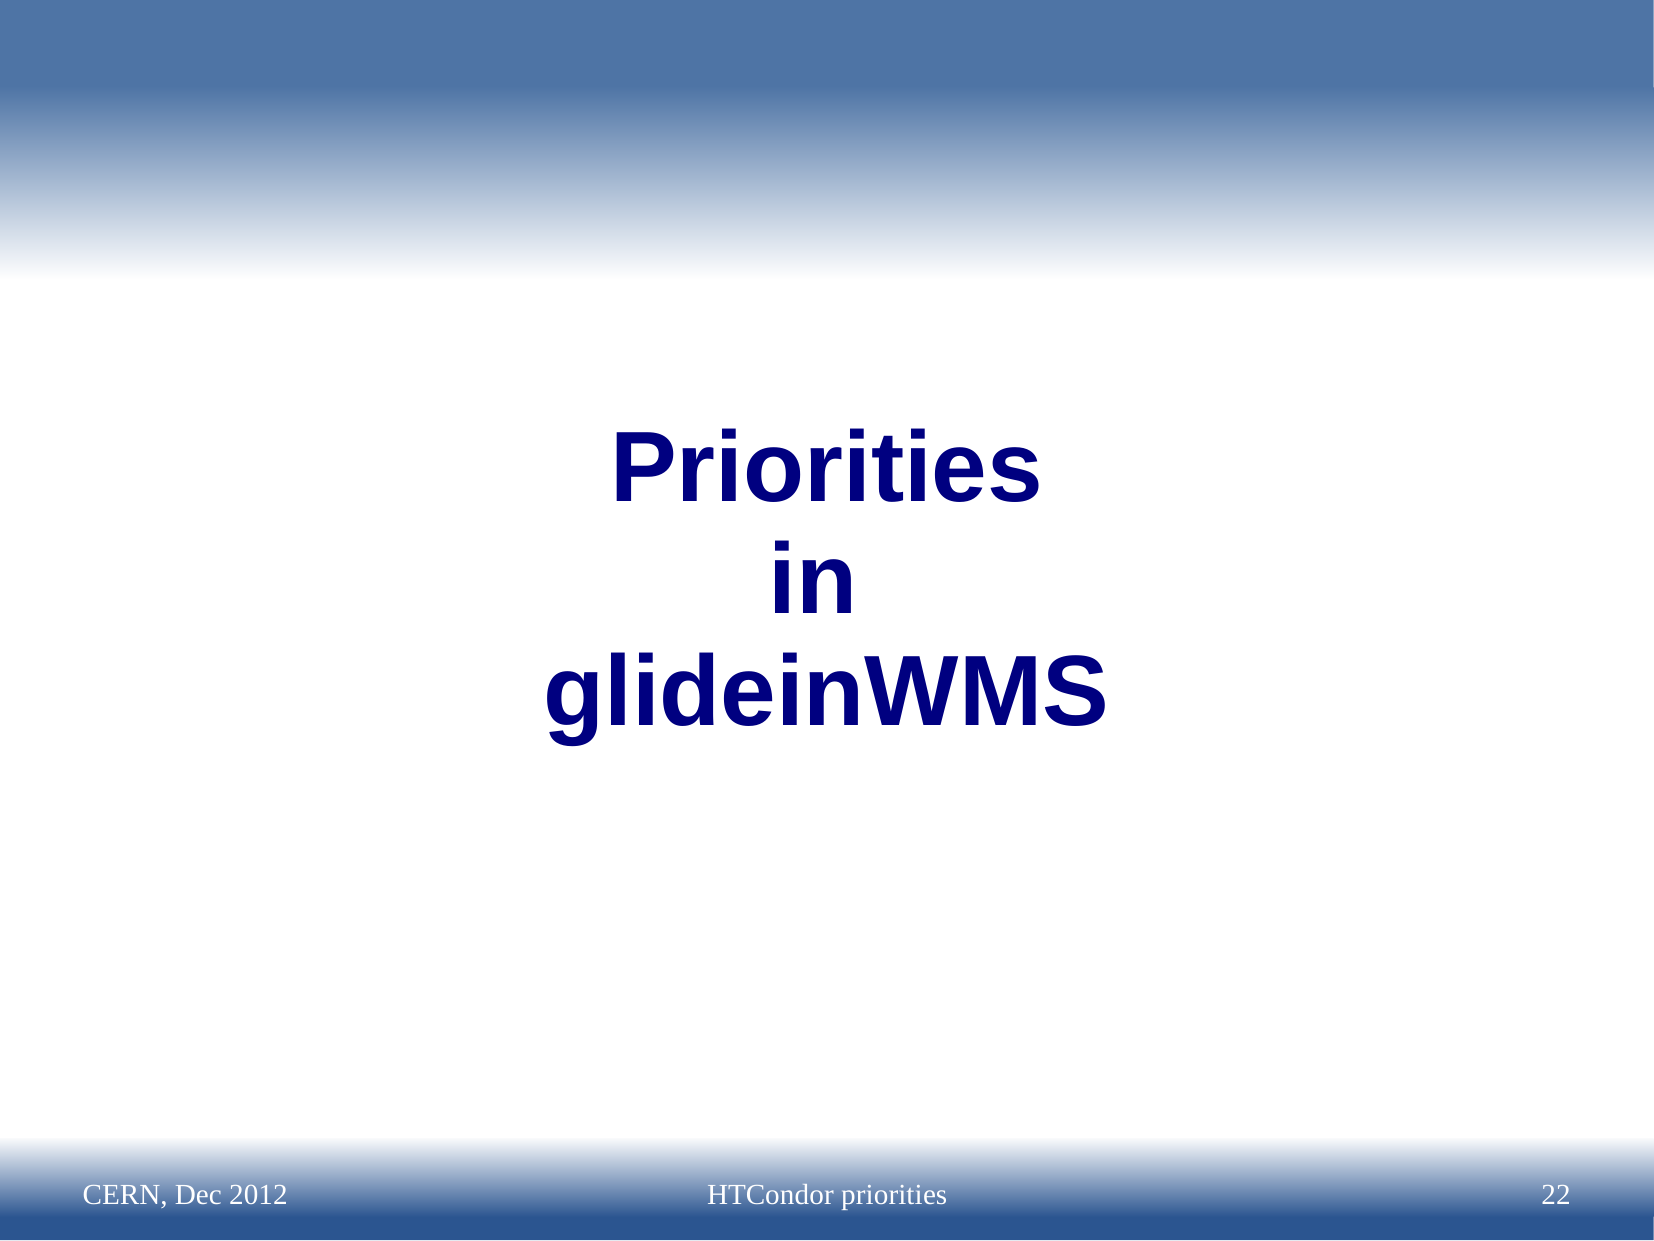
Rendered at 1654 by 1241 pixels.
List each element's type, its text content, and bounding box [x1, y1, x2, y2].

subtitle Priorities in glideinWMS [82, 49, 1571, 1109]
